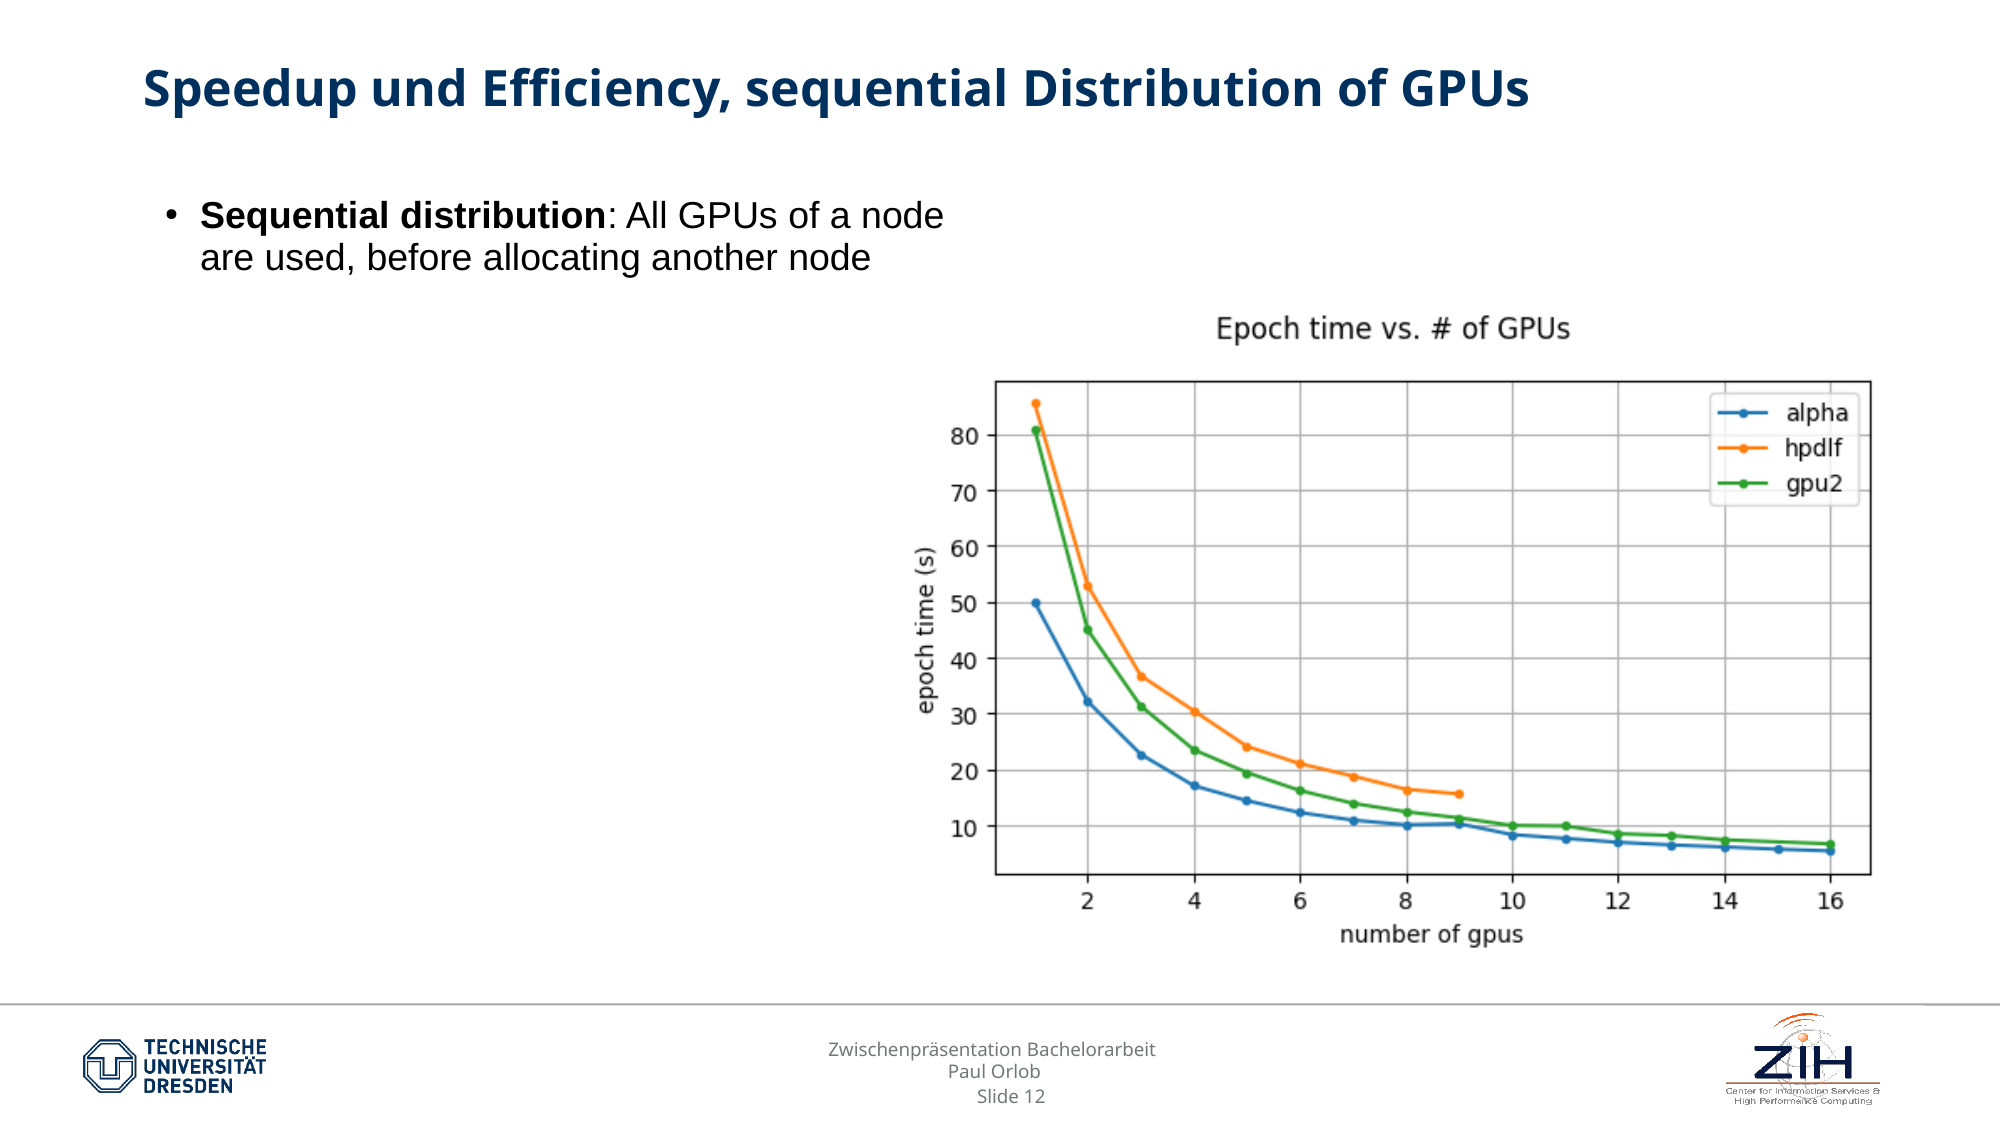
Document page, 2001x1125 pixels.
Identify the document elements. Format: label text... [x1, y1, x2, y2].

picture [83, 1039, 266, 1093]
picture [900, 299, 1887, 963]
picture [1726, 1013, 1880, 1105]
text_box Sequential distribution: All GPUs of a node are used, before allocating another node [150, 187, 976, 287]
title Speedup und Efficiency, sequential Distribution of GPUs [143, 56, 1880, 169]
